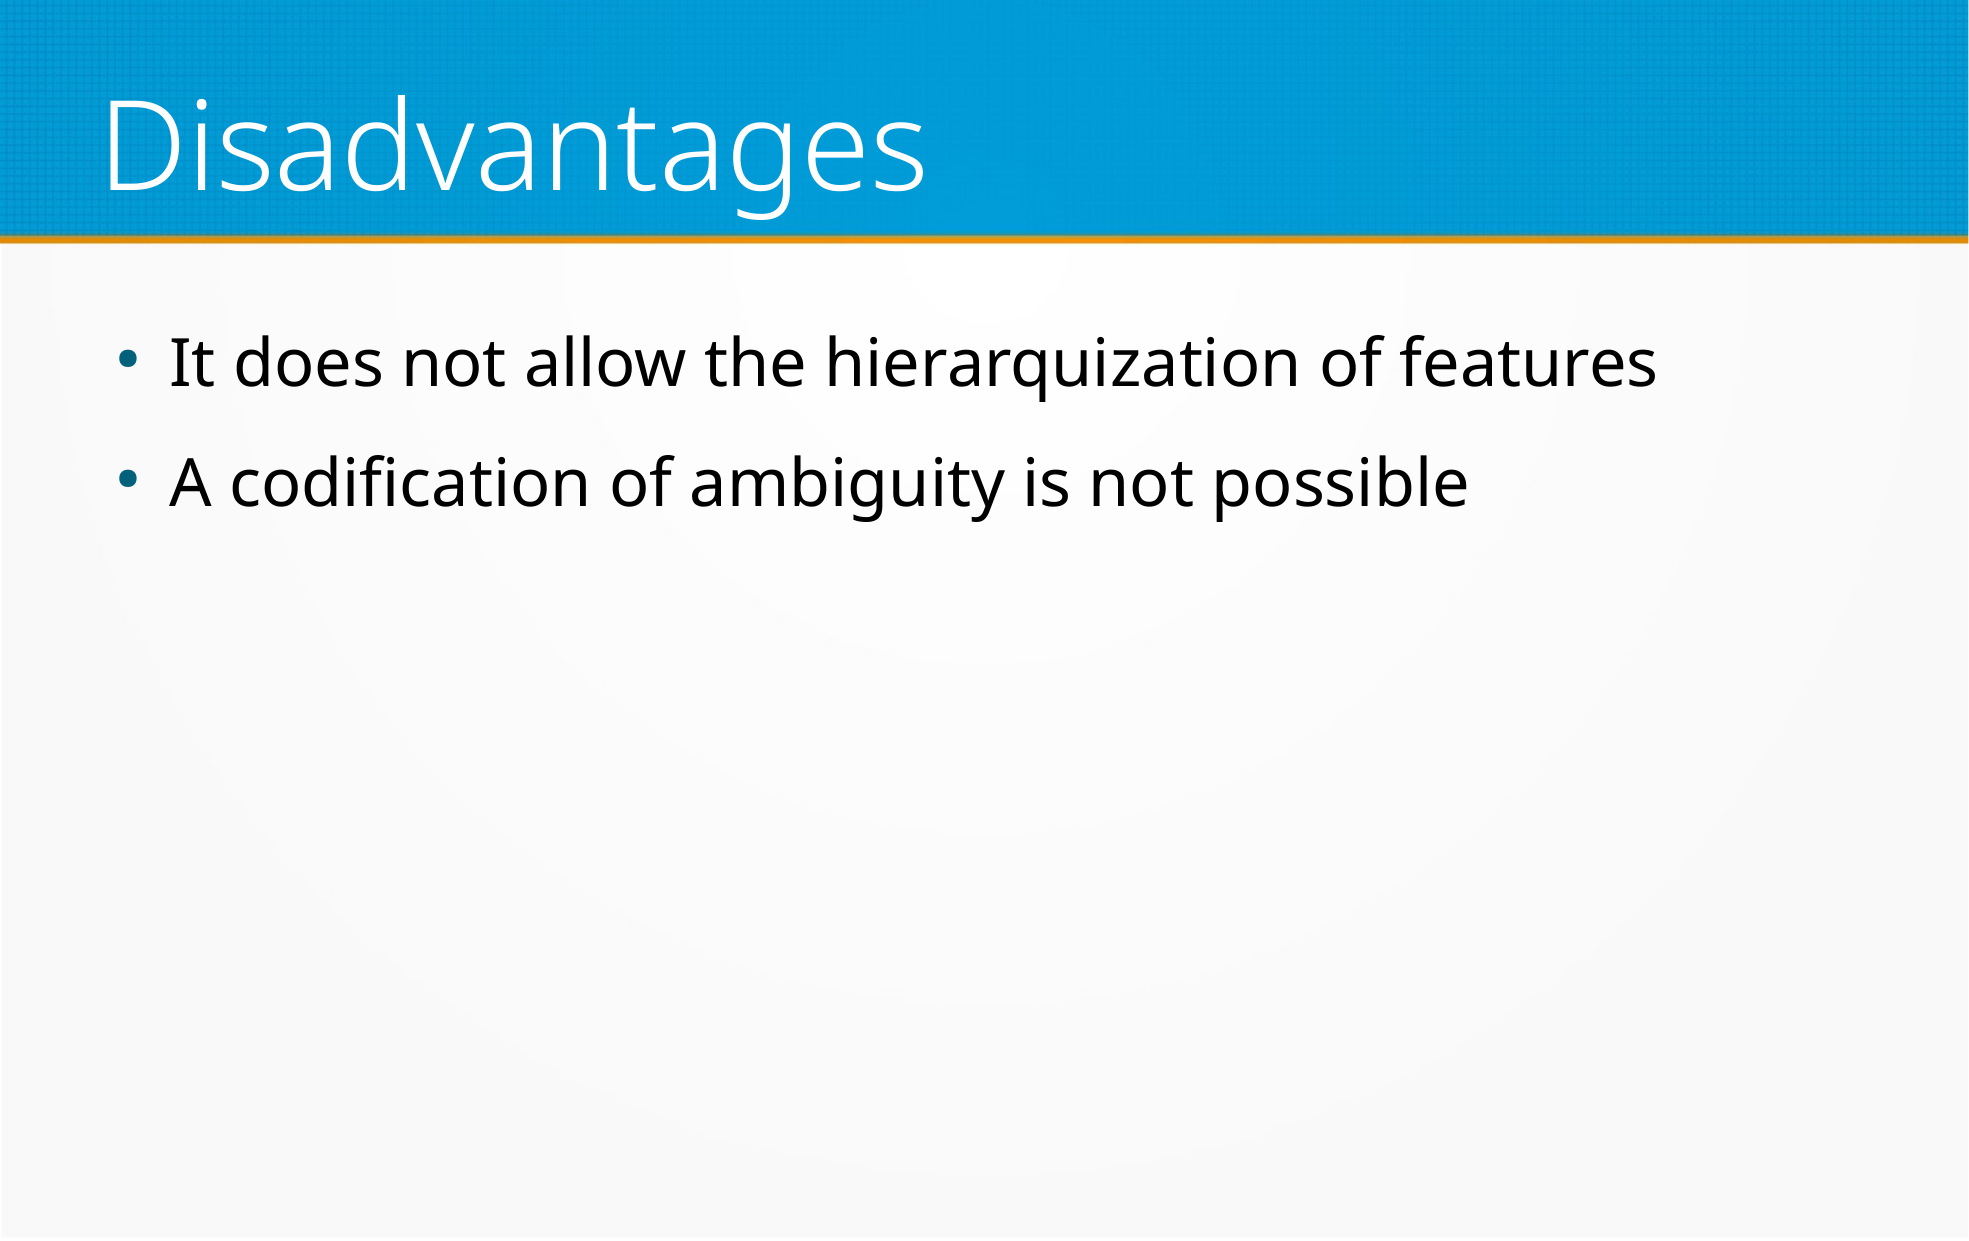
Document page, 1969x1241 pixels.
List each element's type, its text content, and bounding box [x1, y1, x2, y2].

list It does not allow the hierarquization of features A codification of ambiguity is not possible [98, 315, 1861, 1081]
picture [0, 233, 1969, 1241]
title Disadvantages [98, 19, 1870, 227]
